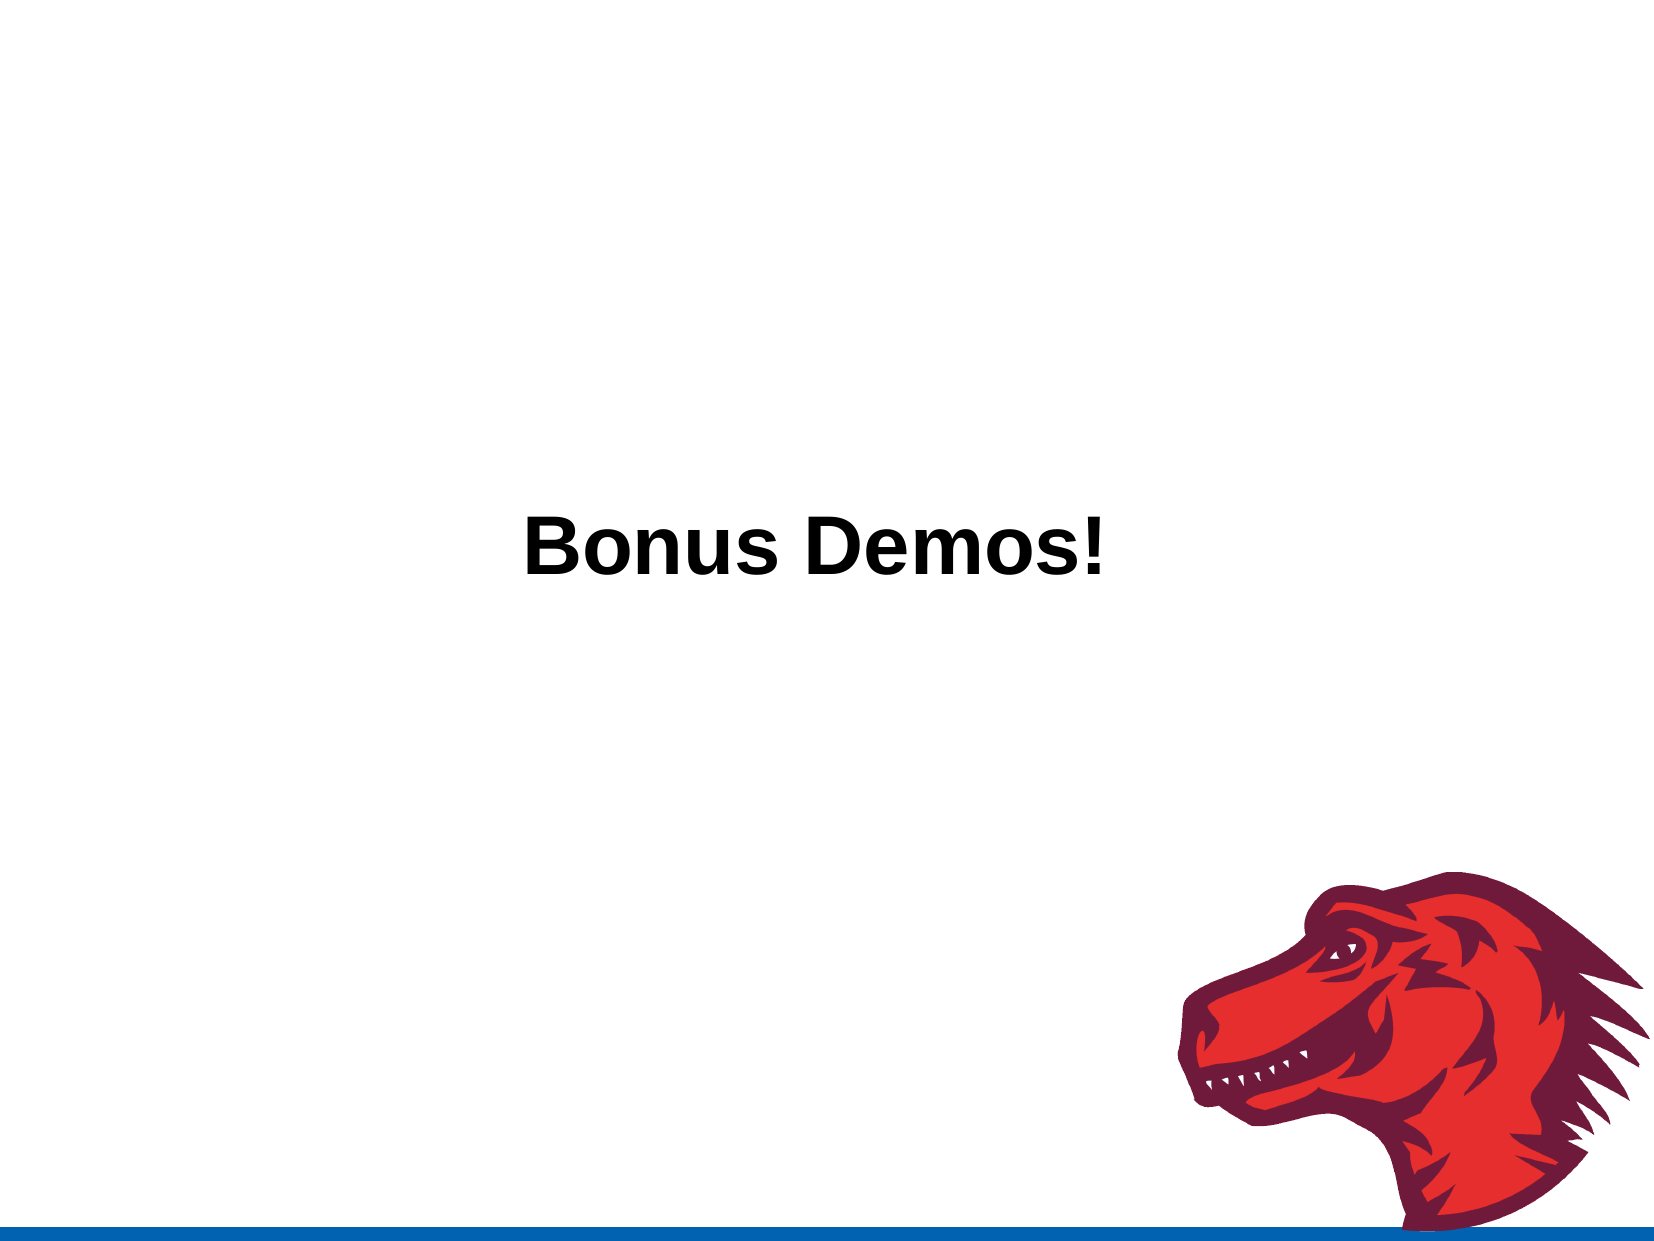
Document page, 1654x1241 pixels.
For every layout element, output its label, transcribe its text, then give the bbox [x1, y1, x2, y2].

picture [1171, 872, 1654, 1241]
text_box Bonus Demos! [507, 492, 1126, 601]
